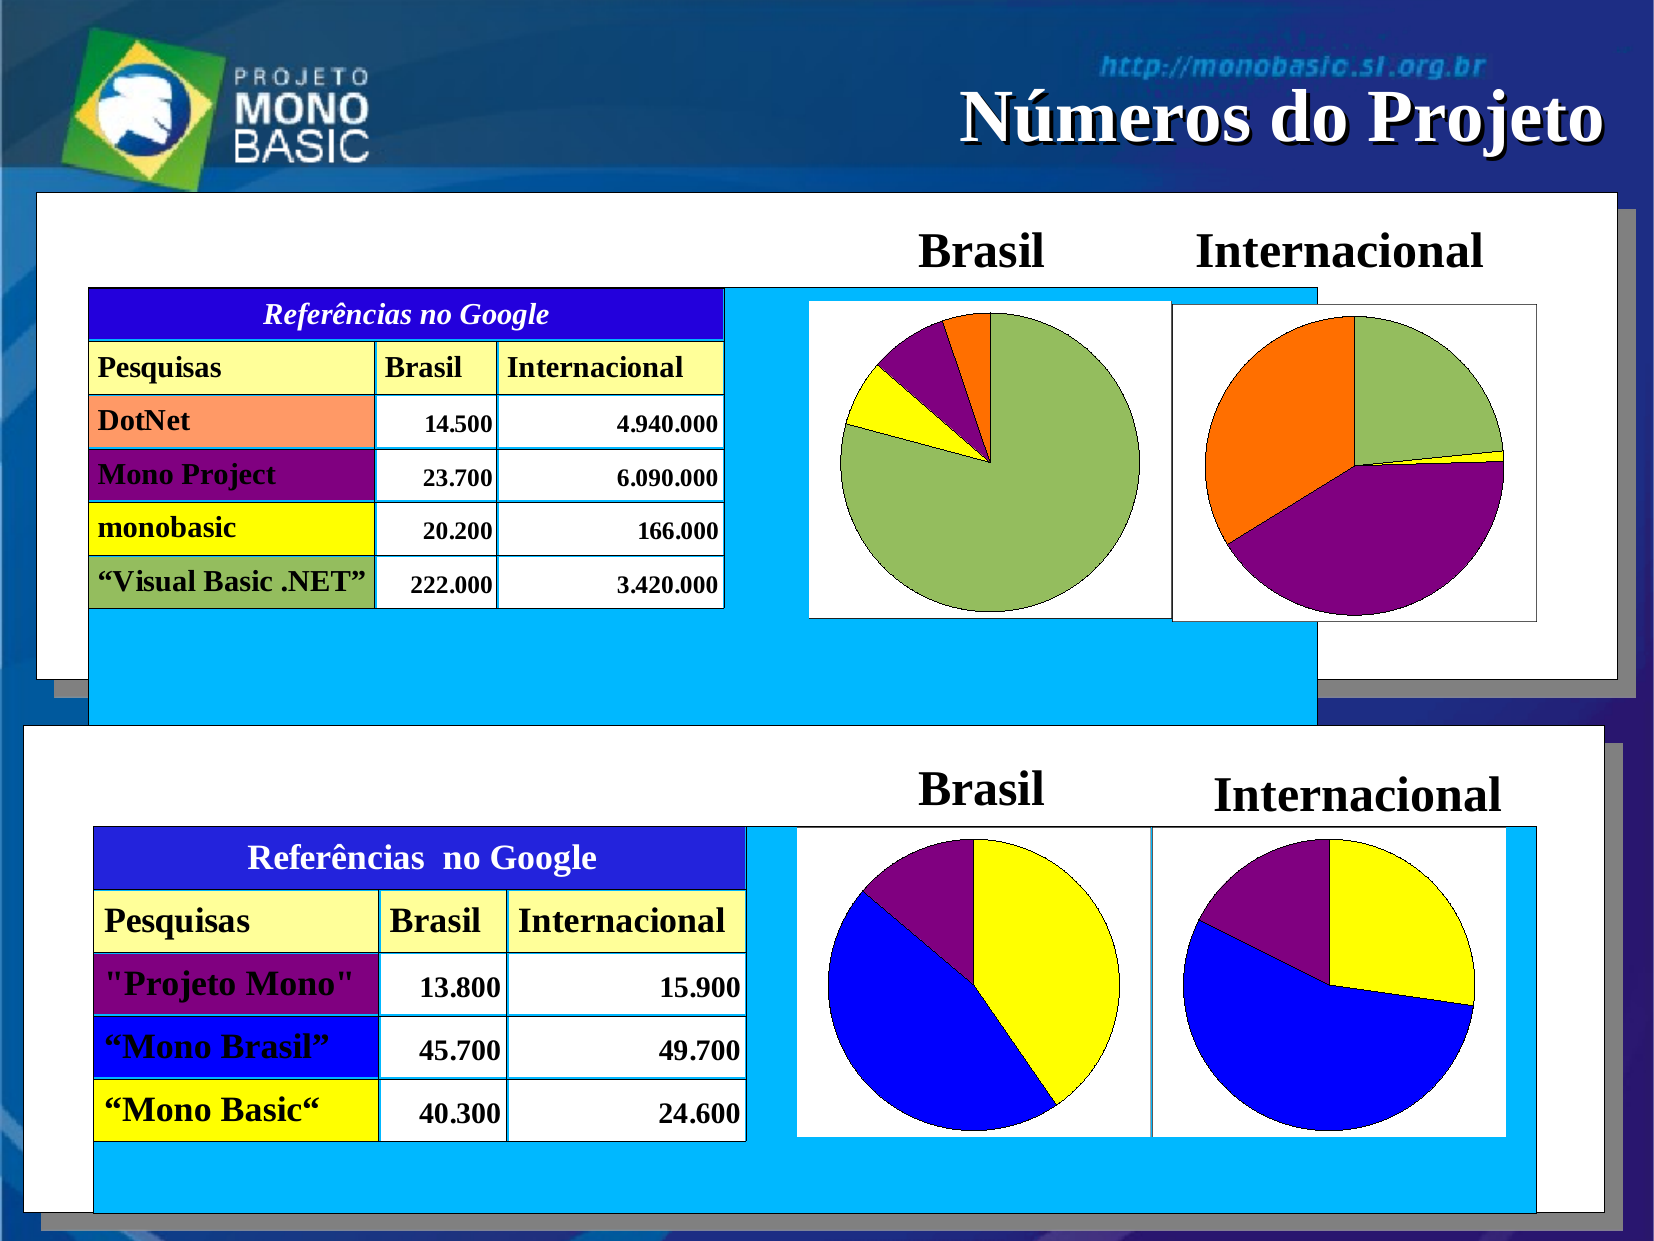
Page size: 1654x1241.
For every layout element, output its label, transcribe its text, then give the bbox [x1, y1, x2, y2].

chart [88, 287, 1537, 726]
text_box [23, 725, 1605, 1213]
title Números do Projeto [222, 43, 1606, 191]
text_box Internacional [1195, 223, 1486, 289]
picture [0, 0, 1654, 1241]
chart [93, 826, 1537, 1214]
text_box Brasil [918, 760, 1047, 827]
text_box Brasil [918, 223, 1047, 287]
text_box Internacional [1213, 766, 1503, 832]
text_box [36, 192, 1618, 680]
